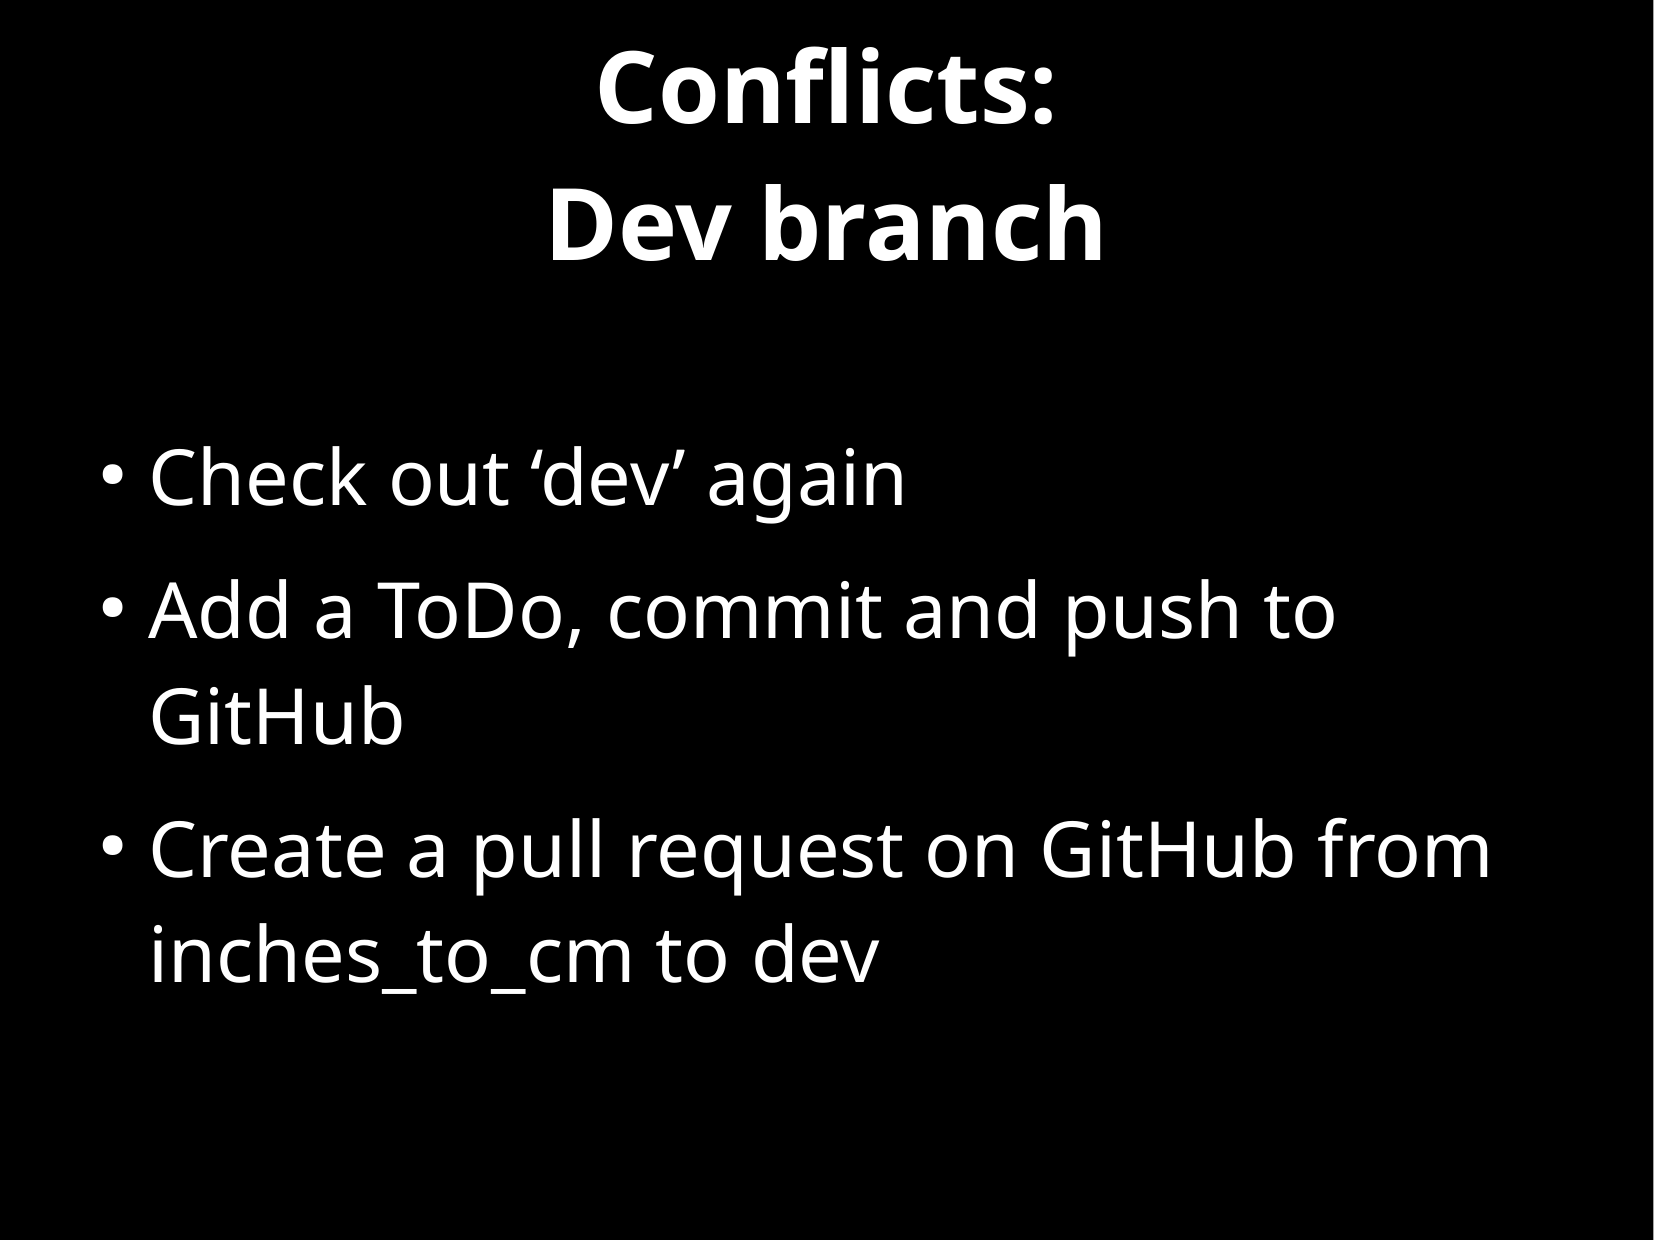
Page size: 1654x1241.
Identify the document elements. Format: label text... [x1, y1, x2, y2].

title Conflicts: Dev branch [82, 26, 1571, 280]
list Check out ‘dev’ again Add a ToDo, commit and push to GitHub Create a pull request on GitHub from inches_to_cm to dev [82, 290, 1571, 1010]
